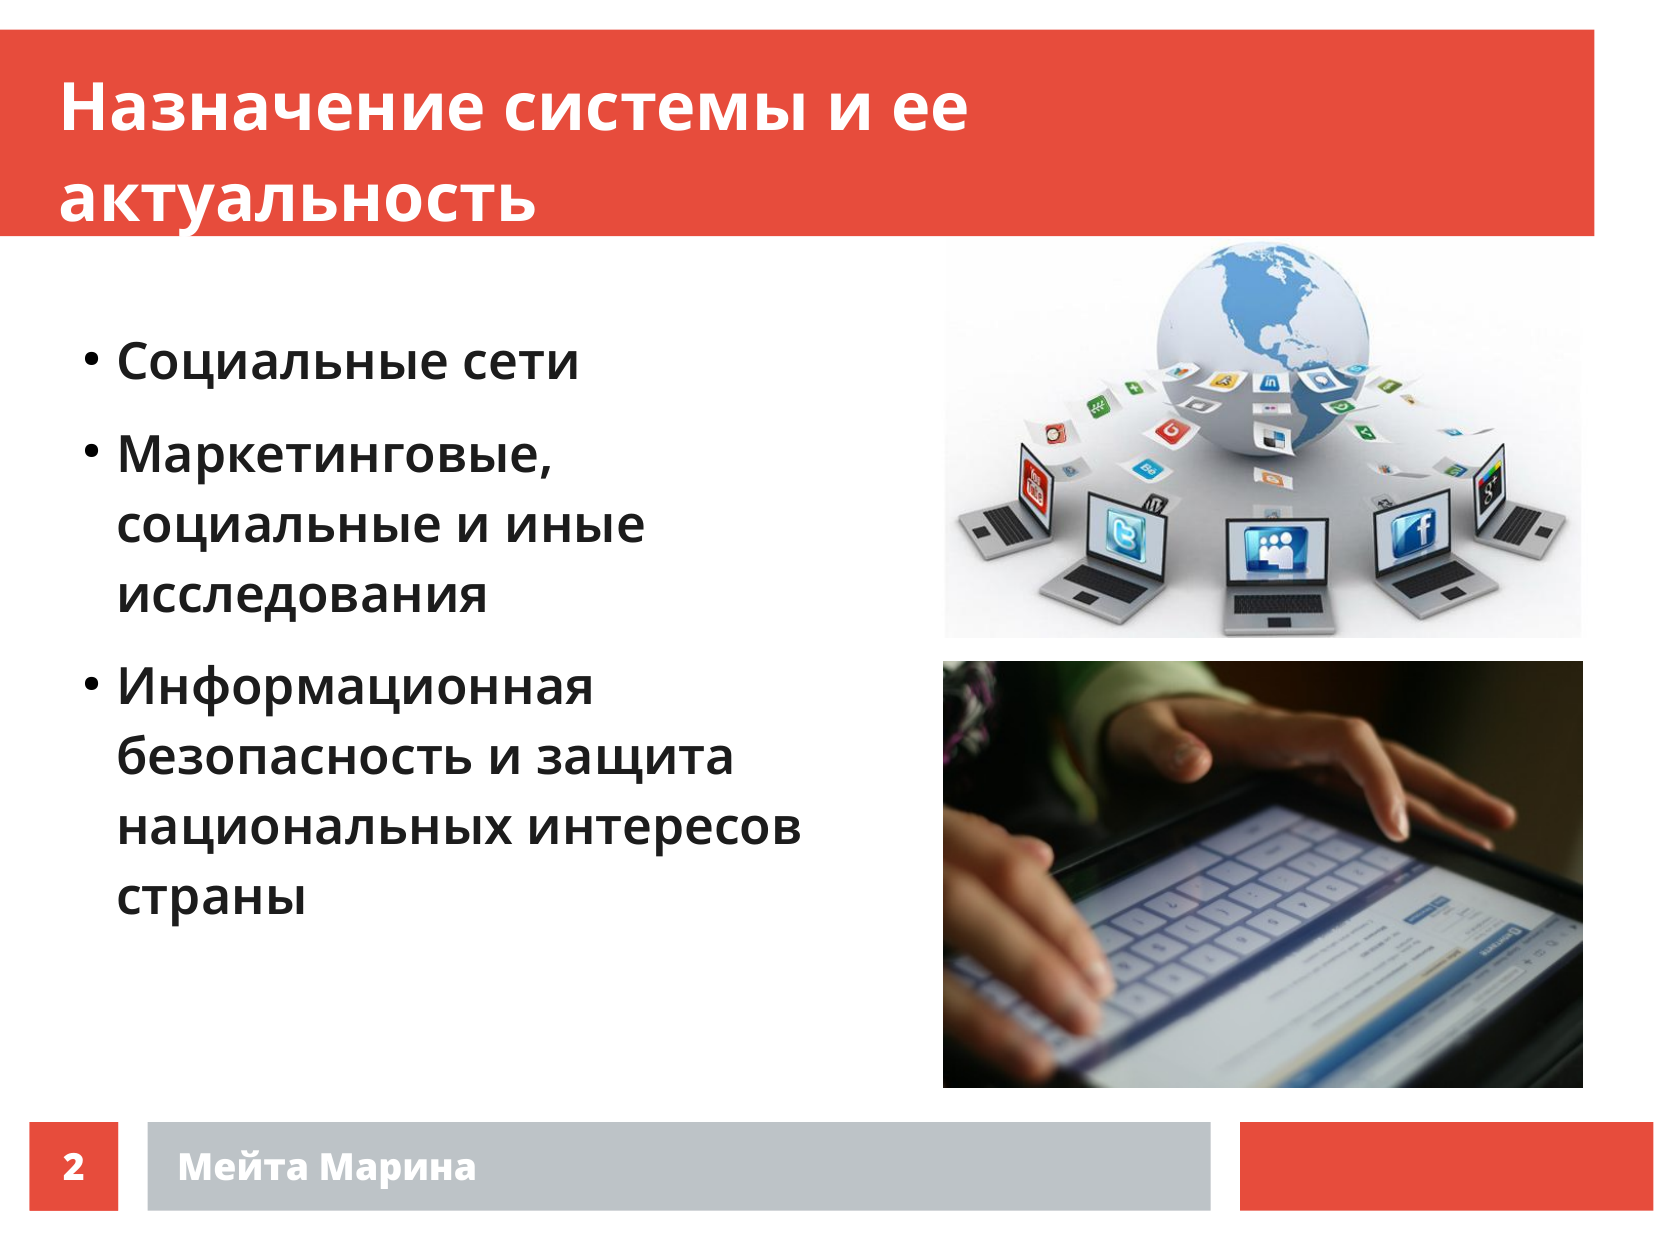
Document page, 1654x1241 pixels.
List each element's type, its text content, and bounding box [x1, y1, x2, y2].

picture [933, 238, 1592, 638]
title Назначение системы и ее актуальность [59, 59, 1595, 207]
picture [943, 661, 1583, 1088]
list Социальные сети Маркетинговые, социальные и иные исследования Информационная безопасность и защита национальных интересов страны [82, 324, 827, 934]
